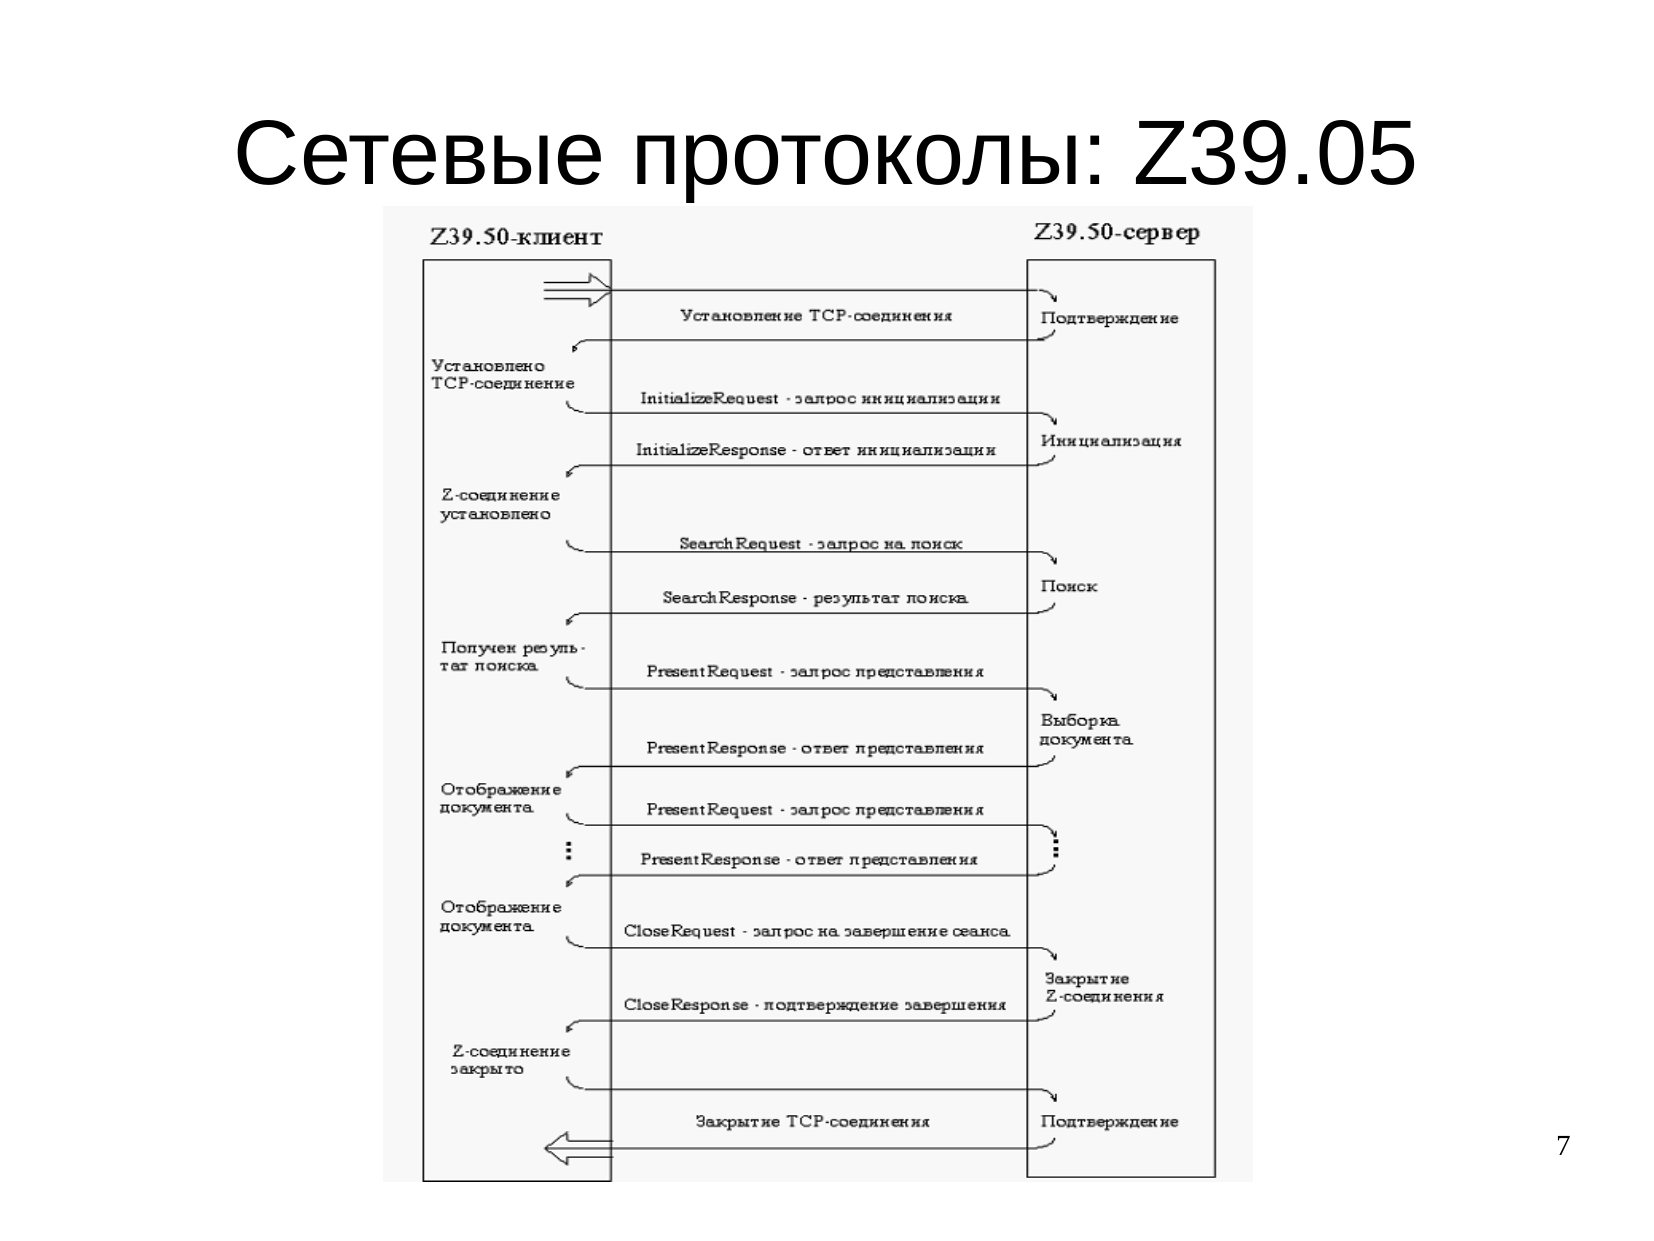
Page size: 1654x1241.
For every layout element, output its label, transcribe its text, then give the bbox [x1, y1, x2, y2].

title Сетевые протоколы: Z39.05 [82, 56, 1571, 250]
picture [383, 206, 1253, 1182]
